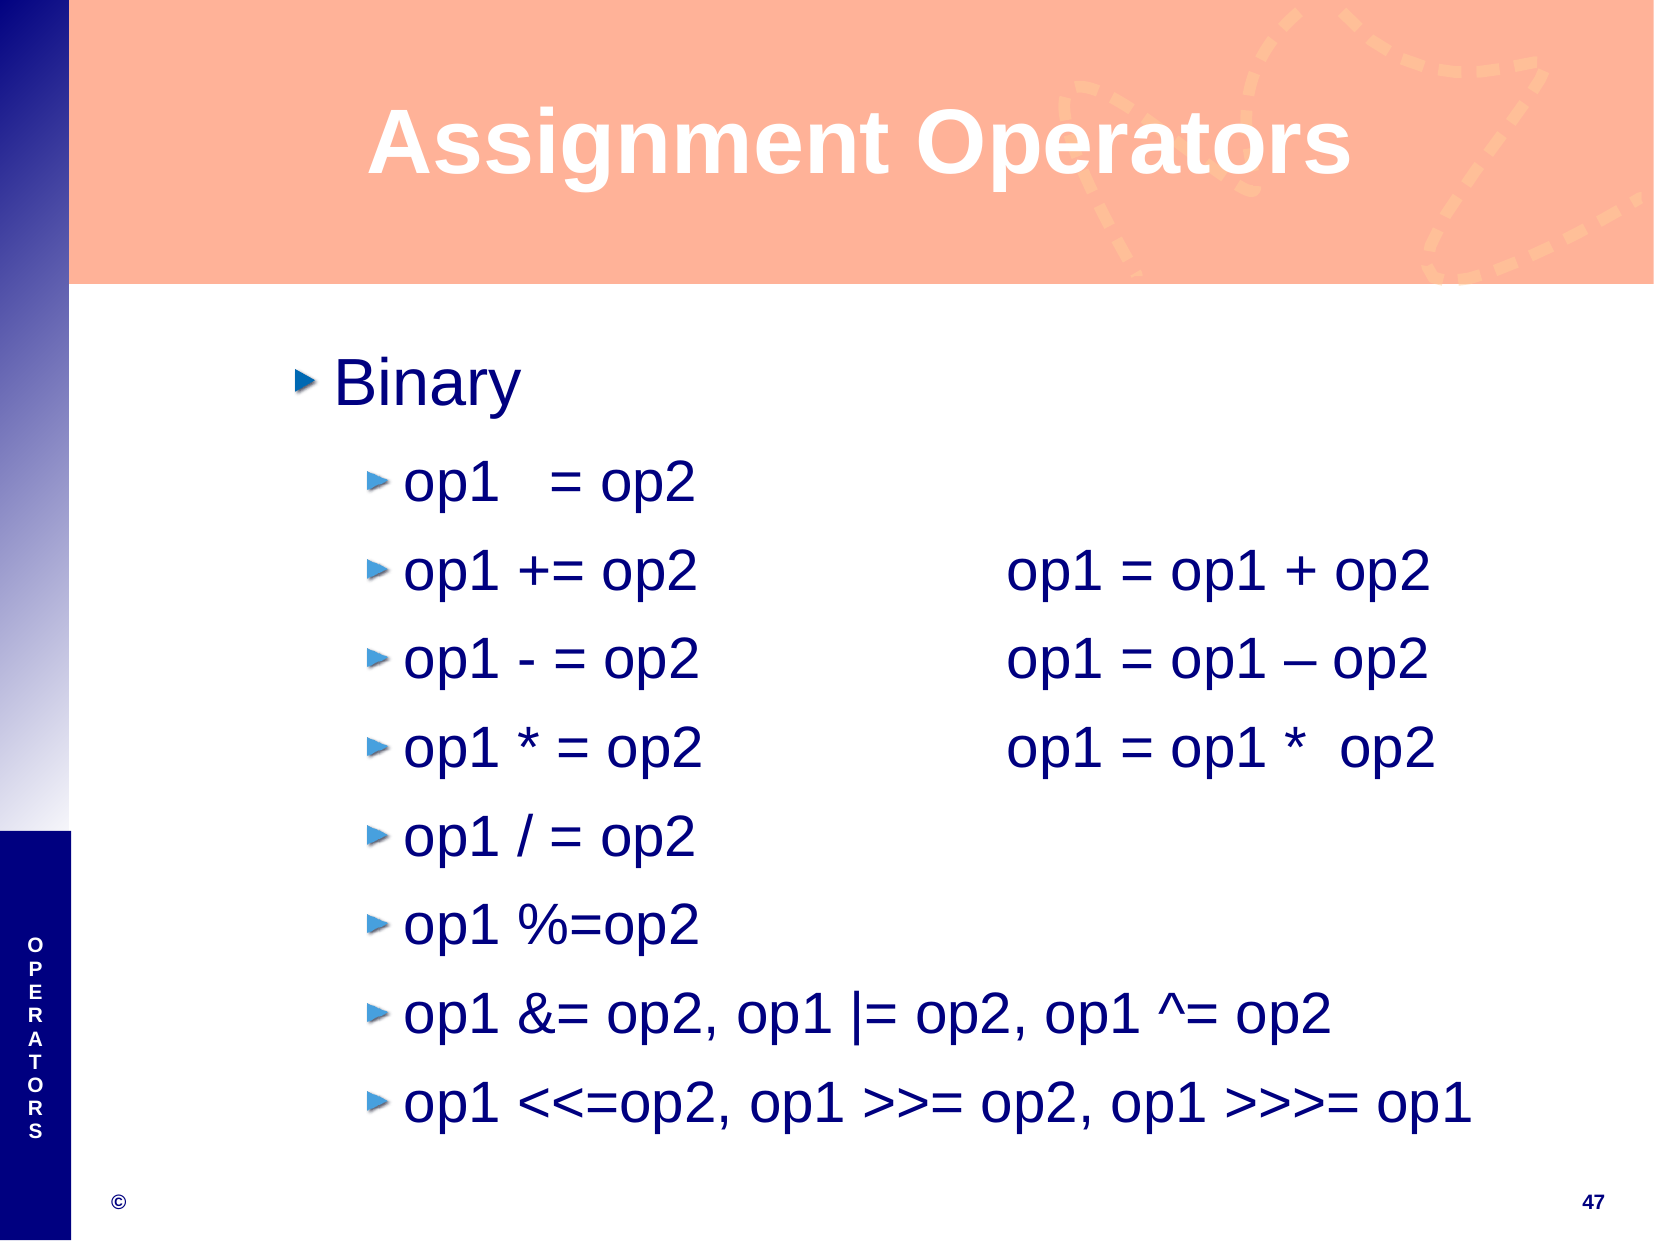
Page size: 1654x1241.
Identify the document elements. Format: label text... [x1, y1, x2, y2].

title Assignment Operators [104, 37, 1617, 246]
text_box O P E R A T O R S [0, 830, 71, 1241]
list Binary op1 = op2 op1 += op2 op1 = op1 + op2 op1 - = op2 op1 = op1 – op2 op1 * = op2 op1 = op1 * op2 op1 / = op2 op1 %=op2 op1 &= op2, op1 |= op2, op1 ^= op2 op1 <<=op2, op1 >>= op2, op1 >>>= op1 [262, 344, 1488, 1135]
